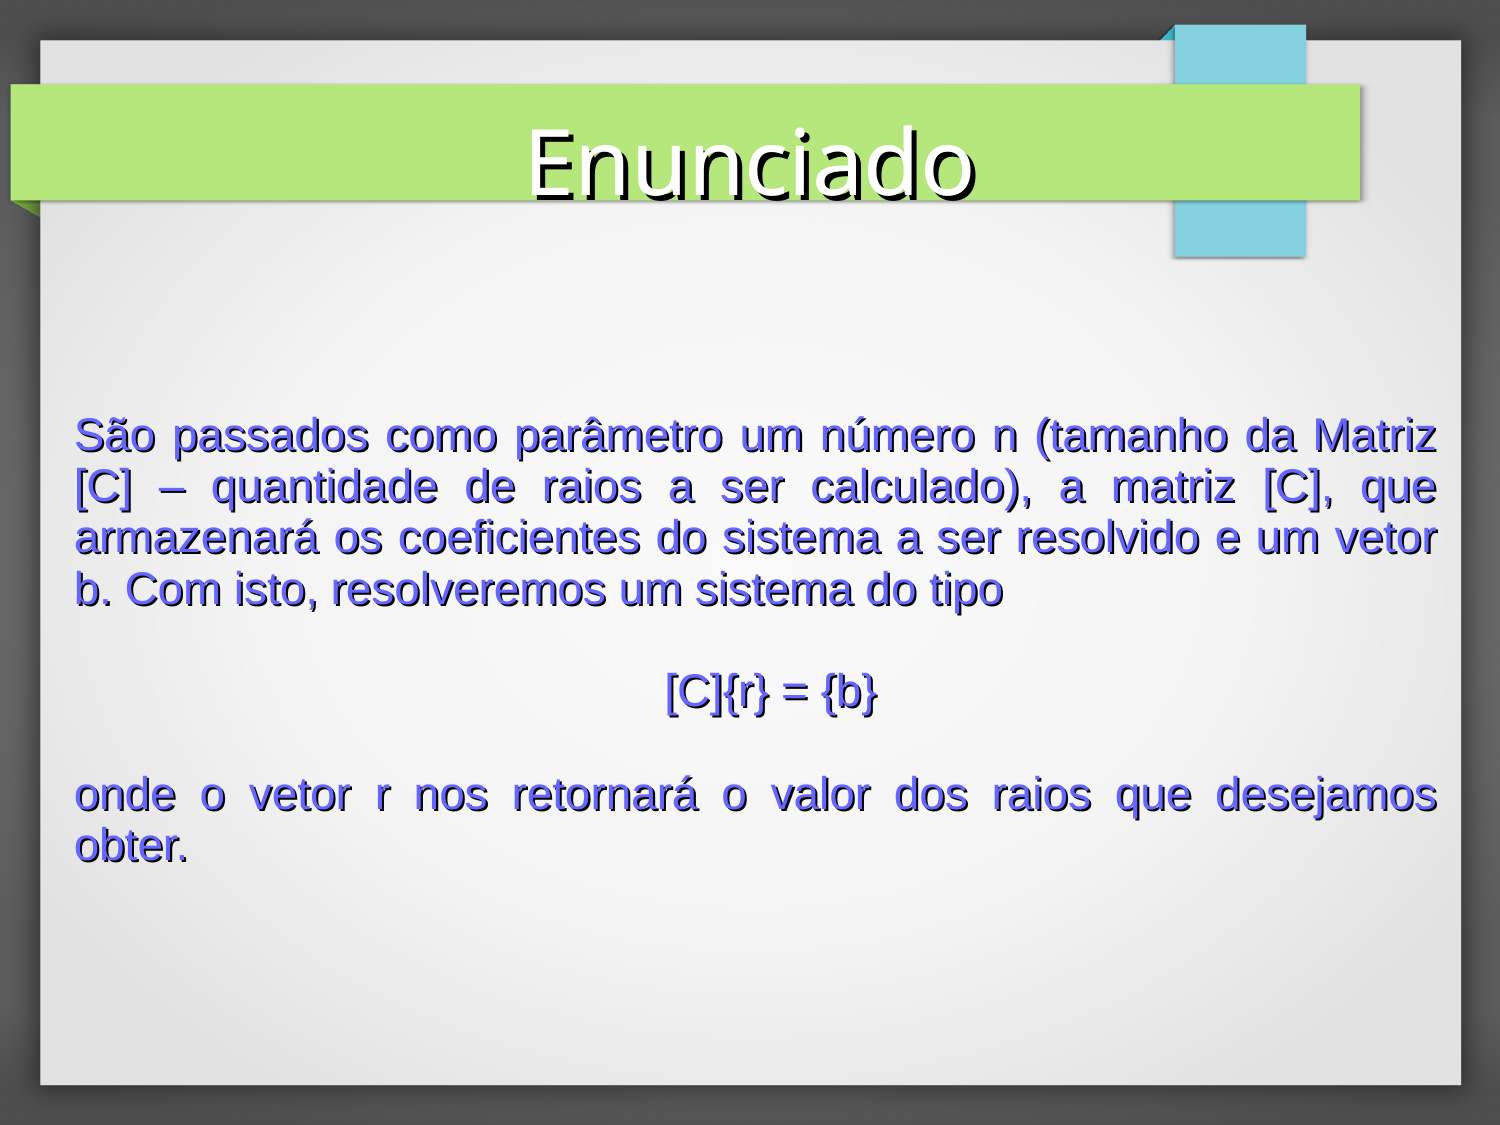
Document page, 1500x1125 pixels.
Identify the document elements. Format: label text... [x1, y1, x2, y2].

text_box São passados como parâmetro um número n (tamanho da Matriz [C] – quantidade de raios a ser calculado), a matriz [C], que armazenará os coeficientes do sistema a ser resolvido e um vetor b. Com isto, resolveremos um sistema do tipo [C]{r} = {b} onde o vetor r nos retornará o valor dos raios que desejamos obter. [59, 401, 1453, 878]
picture [0, 0, 1500, 1125]
title Enunciado [75, 55, 1425, 261]
